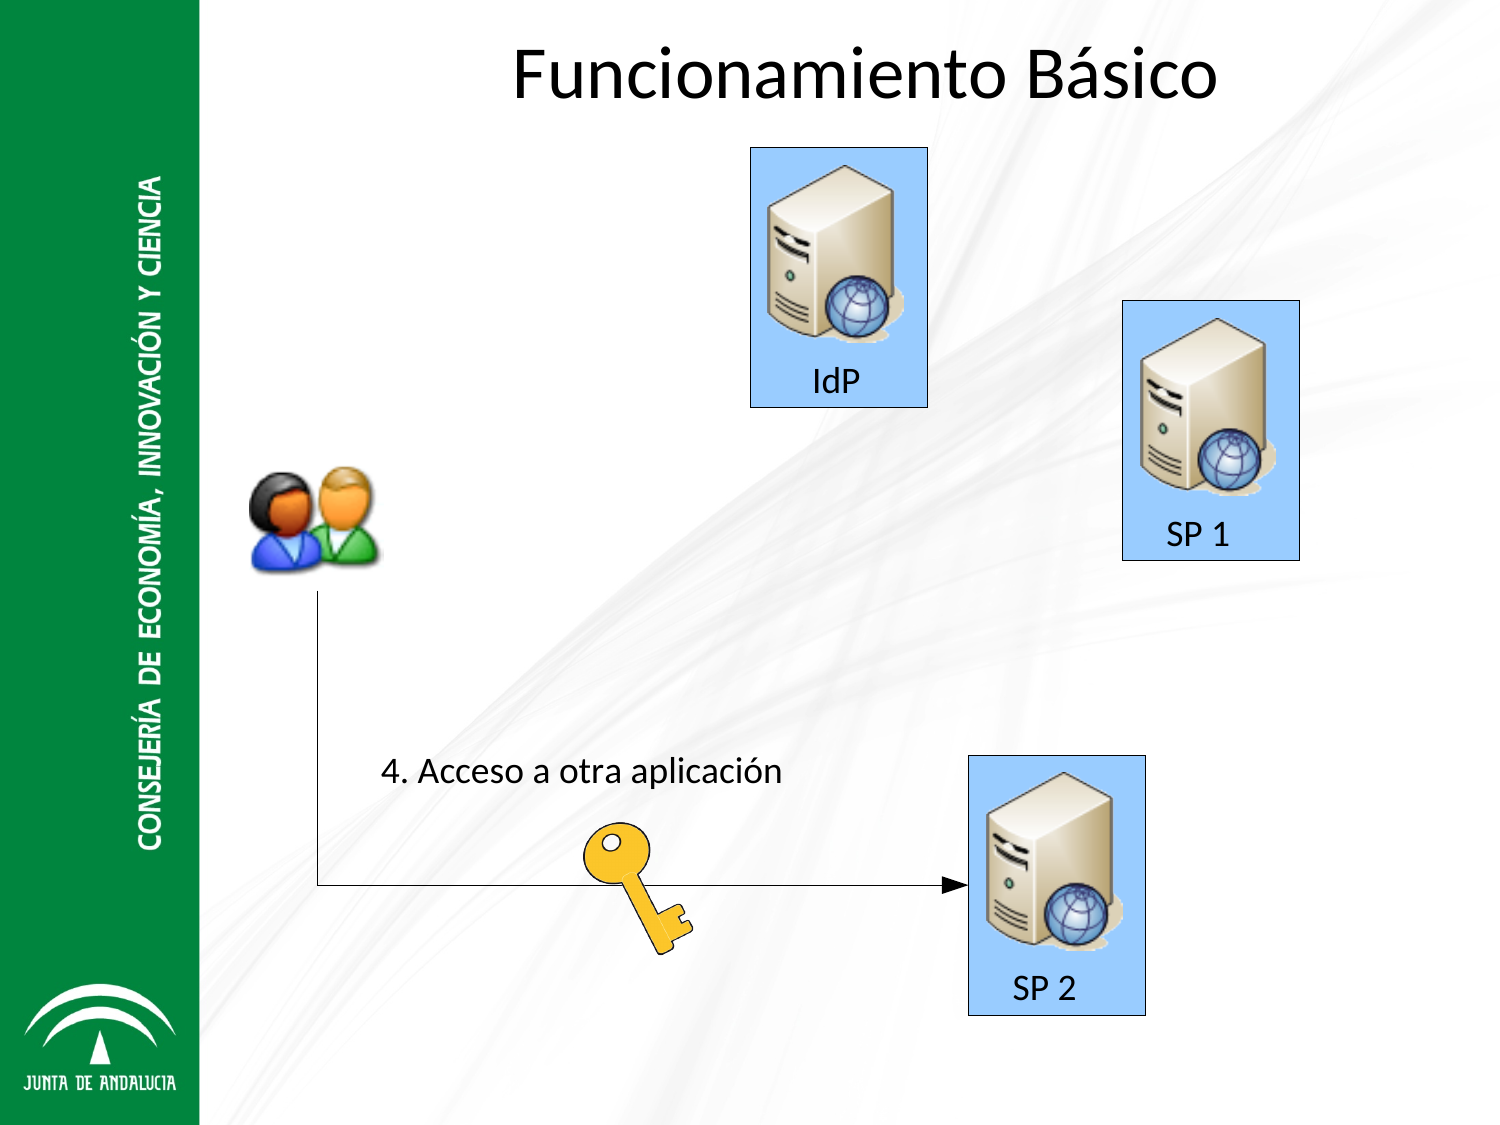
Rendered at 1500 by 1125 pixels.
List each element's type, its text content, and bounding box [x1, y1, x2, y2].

text_box SP 2 [998, 955, 1146, 1016]
text_box SP 1 [1151, 501, 1300, 562]
title Funcionamiento Básico [253, 35, 1479, 124]
text_box [968, 755, 1146, 1016]
text_box IdP [797, 348, 945, 409]
text_box [750, 147, 928, 408]
picture [0, 0, 1500, 1125]
text_box 4. Acceso a otra aplicación [366, 738, 928, 799]
text_box [1122, 300, 1300, 561]
